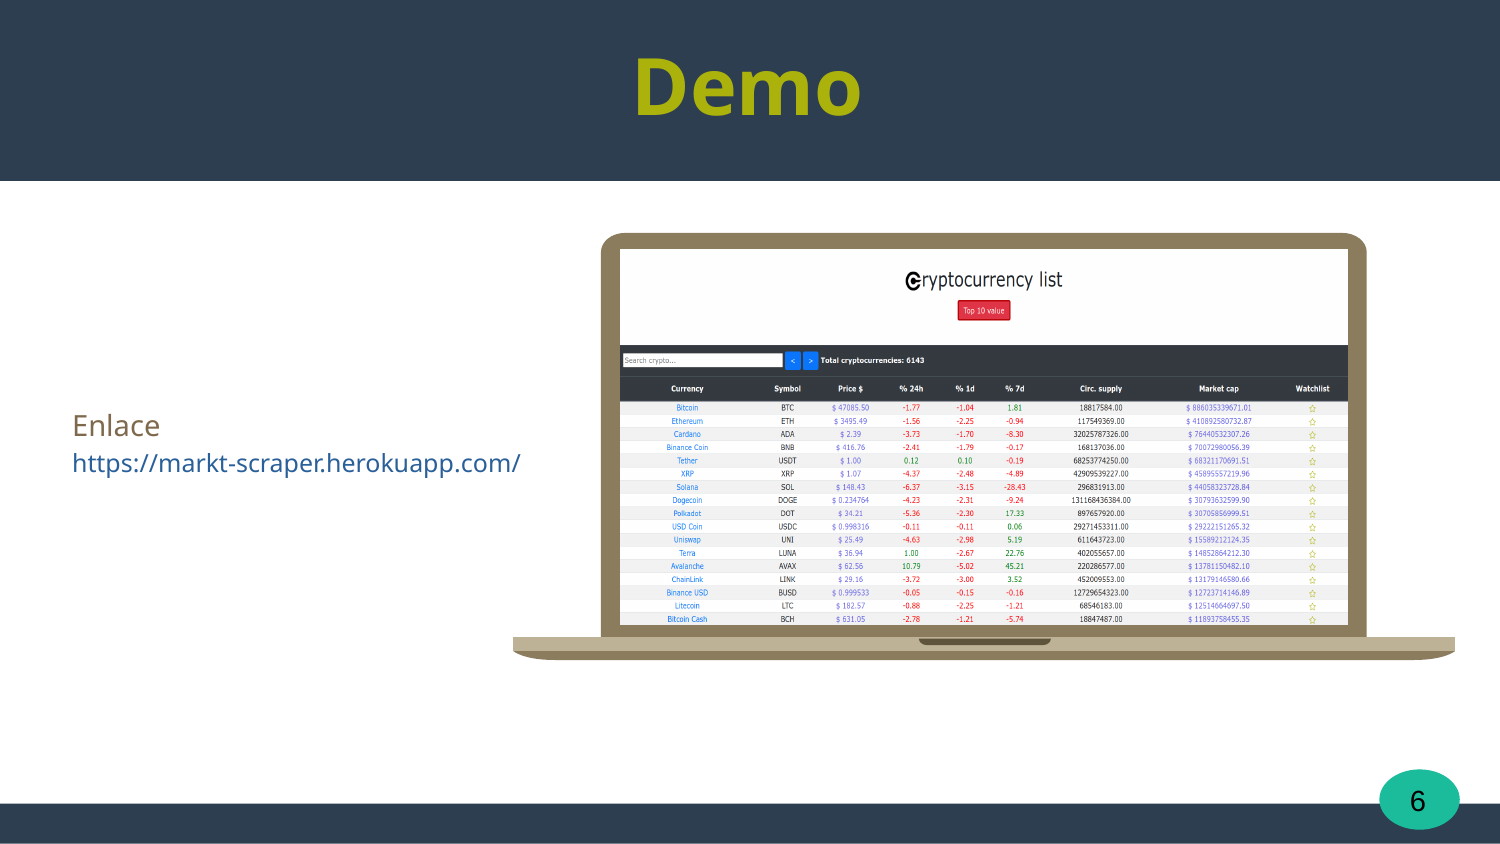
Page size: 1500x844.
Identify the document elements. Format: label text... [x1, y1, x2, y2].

picture [620, 249, 1348, 625]
text_box 6 [1395, 777, 1441, 826]
text_box [513, 232, 1455, 661]
text_box Enlace https://markt-scraper.herokuapp.com/ [57, 420, 600, 496]
text_box Demo [12, 31, 1483, 137]
